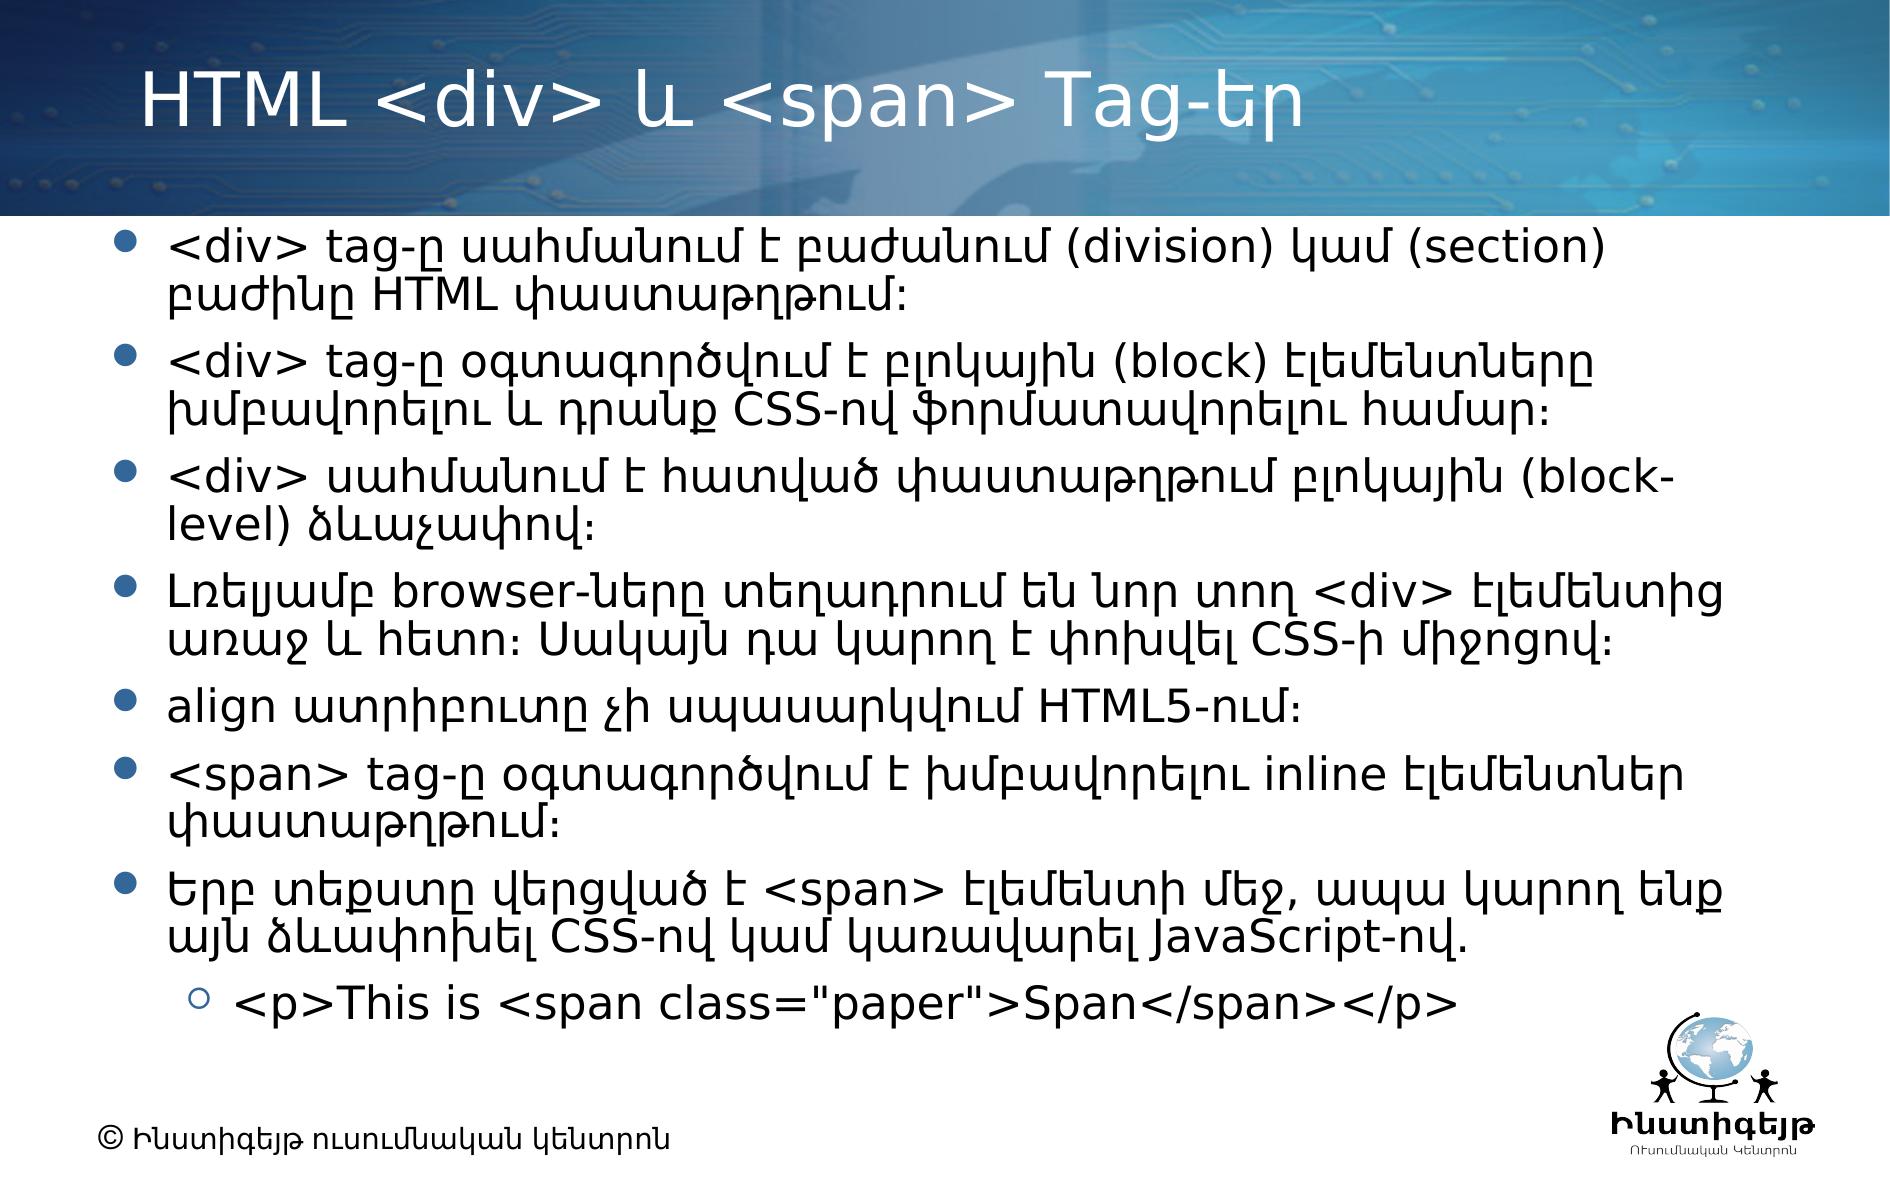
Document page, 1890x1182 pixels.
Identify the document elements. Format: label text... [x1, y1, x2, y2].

picture [1612, 1012, 1815, 1157]
picture [0, 0, 1890, 216]
list <div> tag-ը սահմանում է բաժանում (division) կամ (section) բաժինը HTML փաստաթղթում: <div> tag-ը օգտագործվում է բլոկային (block) էլեմենտները խմբավորելու և դրանք CSS-ով ֆորմատավորելու համար։ <div> սահմանում է հատված փաստաթղթում բլոկային (block-level) ձևաչափով։ Լռելյամբ browser-ները տեղադրում են նոր տող <div> էլեմենտից առաջ և հետո։ Սակայն դա կարող է փոխվել CSS-ի միջոցով։ align ատրիբուտը չի սպասարկվում HTML5-ում։ <span> tag-ը օգտագործվում է խմբավորելու inline էլեմենտներ փաստաթղթում։ Երբ տեքստը վերցված է <span> էլեմենտի մեջ, ապա կարող ենք այն ձևափոխել CSS-ով կամ կառավարել JavaScript-ով․ <p>This is <span class="paper">Span</span></p> [110, 224, 1801, 254]
